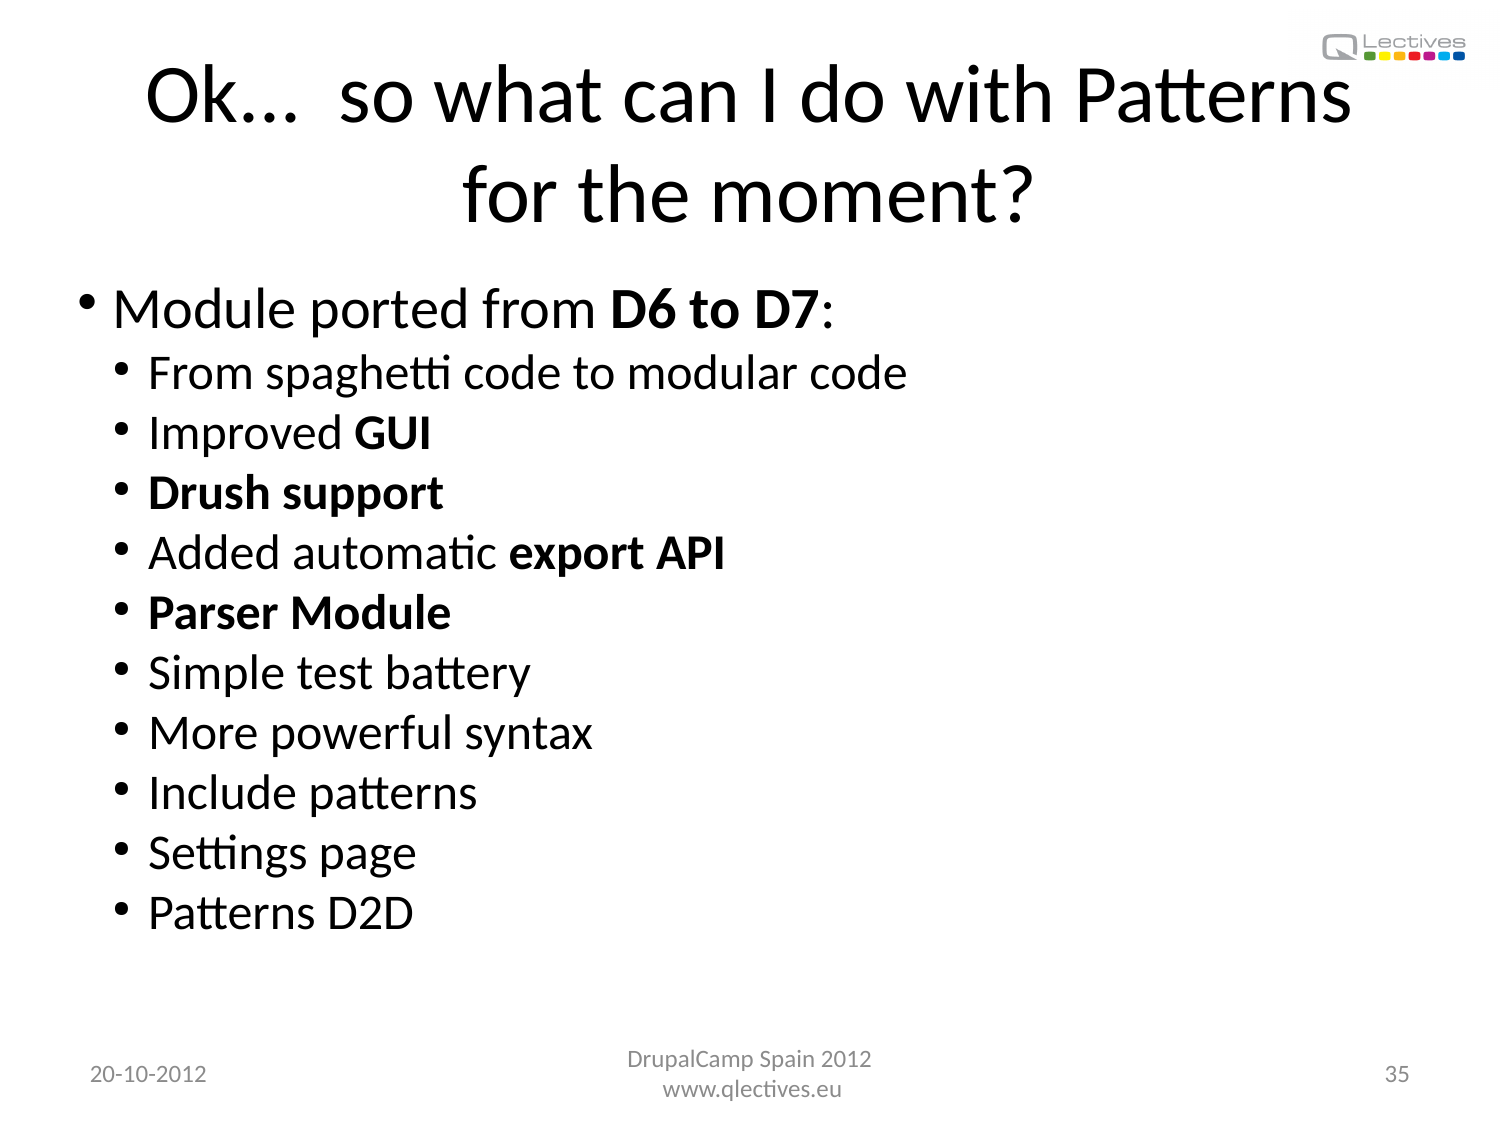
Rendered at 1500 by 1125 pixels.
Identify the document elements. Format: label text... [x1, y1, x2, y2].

text_box Ok... so what can I do with Patterns for the moment? [75, 45, 1425, 233]
picture [1288, 9, 1500, 90]
text_box 20-10-2012 [74, 1042, 425, 1103]
text_box Module ported from D6 to D7: From spaghetti code to modular code Improved GUI Drush support Added automatic export API Parser Module Simple test battery More powerful syntax Include patterns Settings page Patterns D2D [62, 262, 1425, 1005]
text_box <number> [1074, 1042, 1425, 1103]
text_box DrupalCamp Spain 2012 www.qlectives.eu [512, 1042, 988, 1103]
